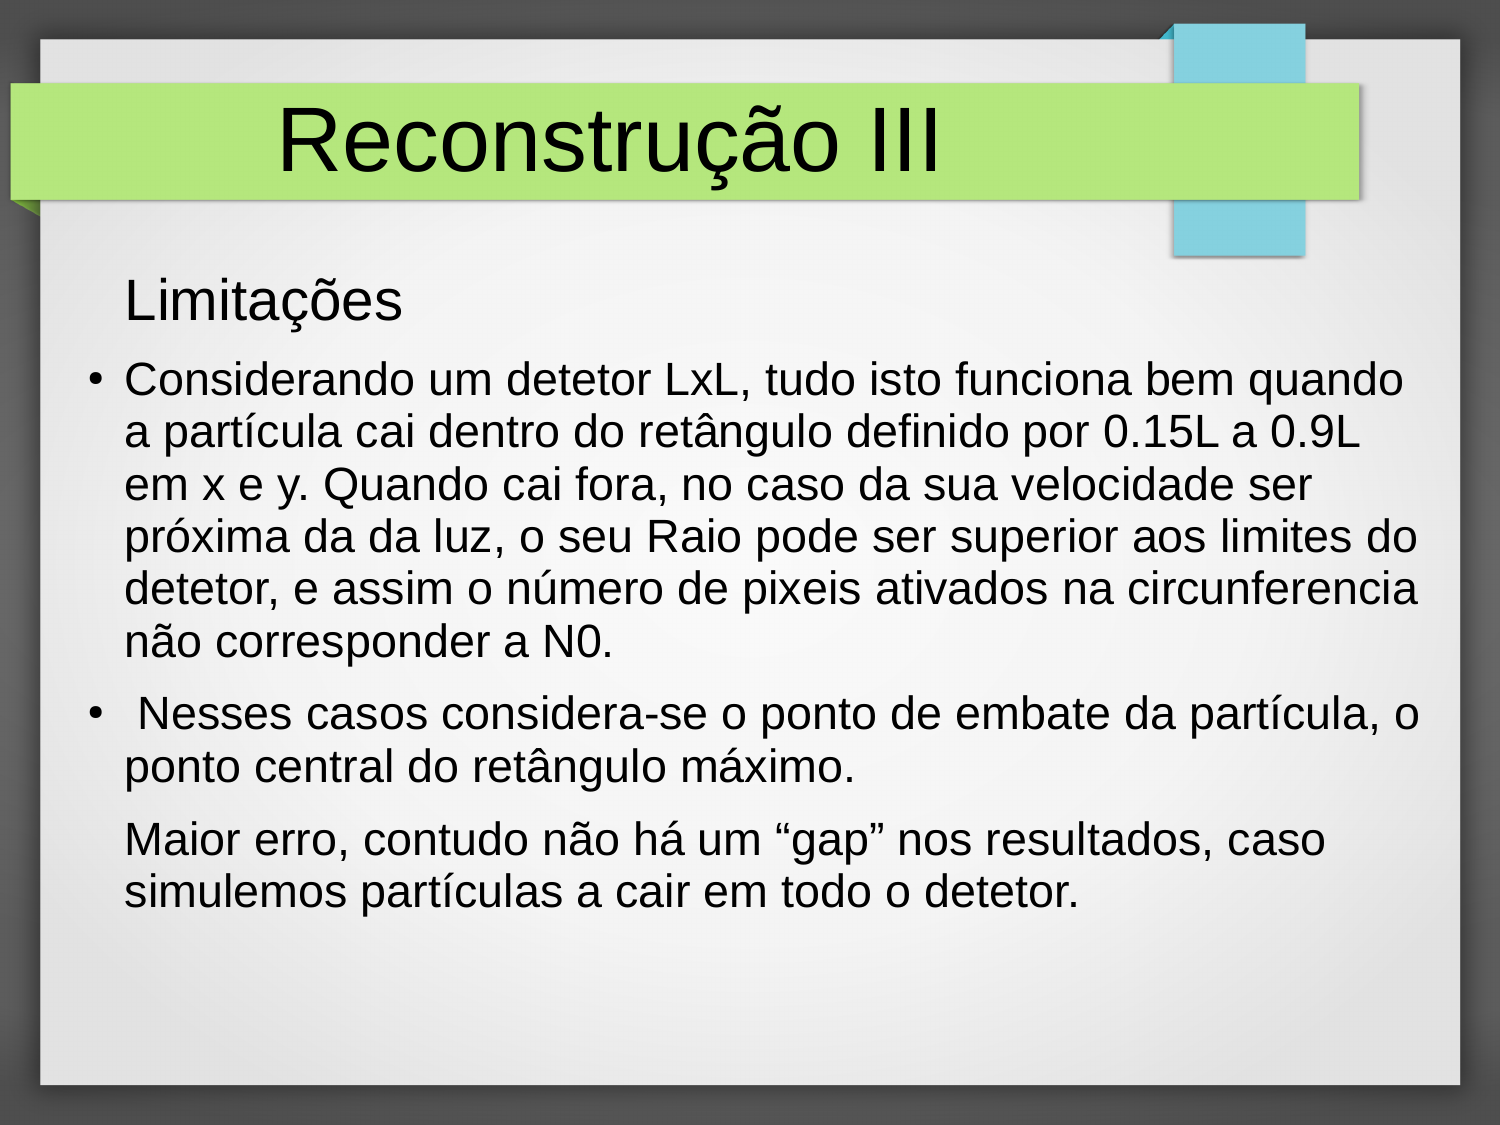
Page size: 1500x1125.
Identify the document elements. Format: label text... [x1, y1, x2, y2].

title Reconstrução III [75, 85, 1147, 193]
list Limitações Considerando um detetor LxL, tudo isto funciona bem quando a partícula cai dentro do retângulo definido por 0.15L a 0.9L em x e y. Quando cai fora, no caso da sua velocidade ser próxima da da luz, o seu Raio pode ser superior aos limites do detetor, e assim o número de pixeis ativados na circunferencia não corresponder a N0. Nesses casos considera-se o ponto de embate da partícula, o ponto central do retângulo máximo. Maior erro, contudo não há um “gap” nos resultados, caso simulemos partículas a cair em todo o detetor. [75, 267, 1425, 921]
picture [0, 0, 1500, 1125]
